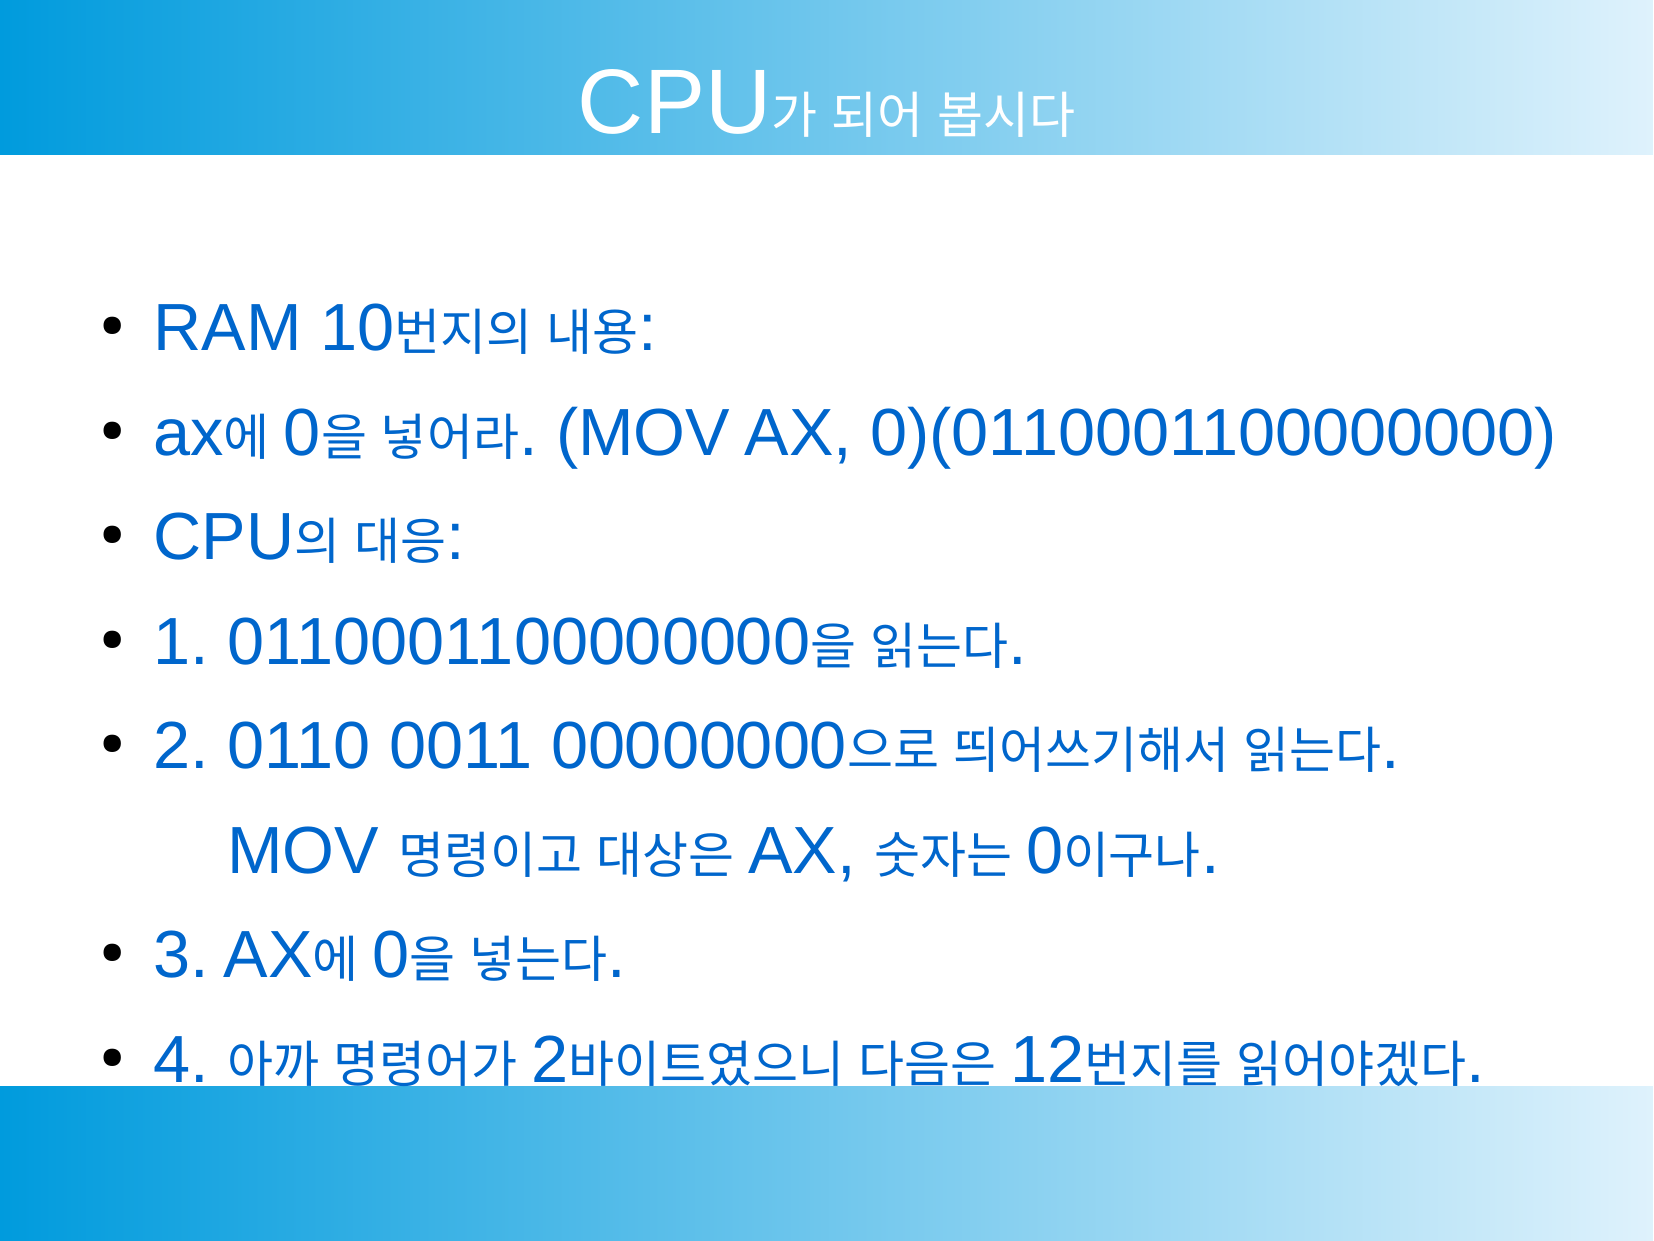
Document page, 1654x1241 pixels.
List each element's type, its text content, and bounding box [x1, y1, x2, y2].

title CPU가 되어 봅시다 [82, 49, 1571, 155]
list RAM 10번지의 내용: ax에 0을 넣어라. (MOV AX, 0)(0110001100000000) CPU의 대응: 1. 0110001100000000을 읽는다. 2. 0110 0011 00000000으로 띄어쓰기해서 읽는다. MOV 명령이고 대상은 AX, 숫자는 0이구나. 3. AX에 0을 넣는다. 4. 아까 명령어가 2바이트였으니 다음은 12번지를 읽어야겠다. [82, 290, 1571, 1010]
